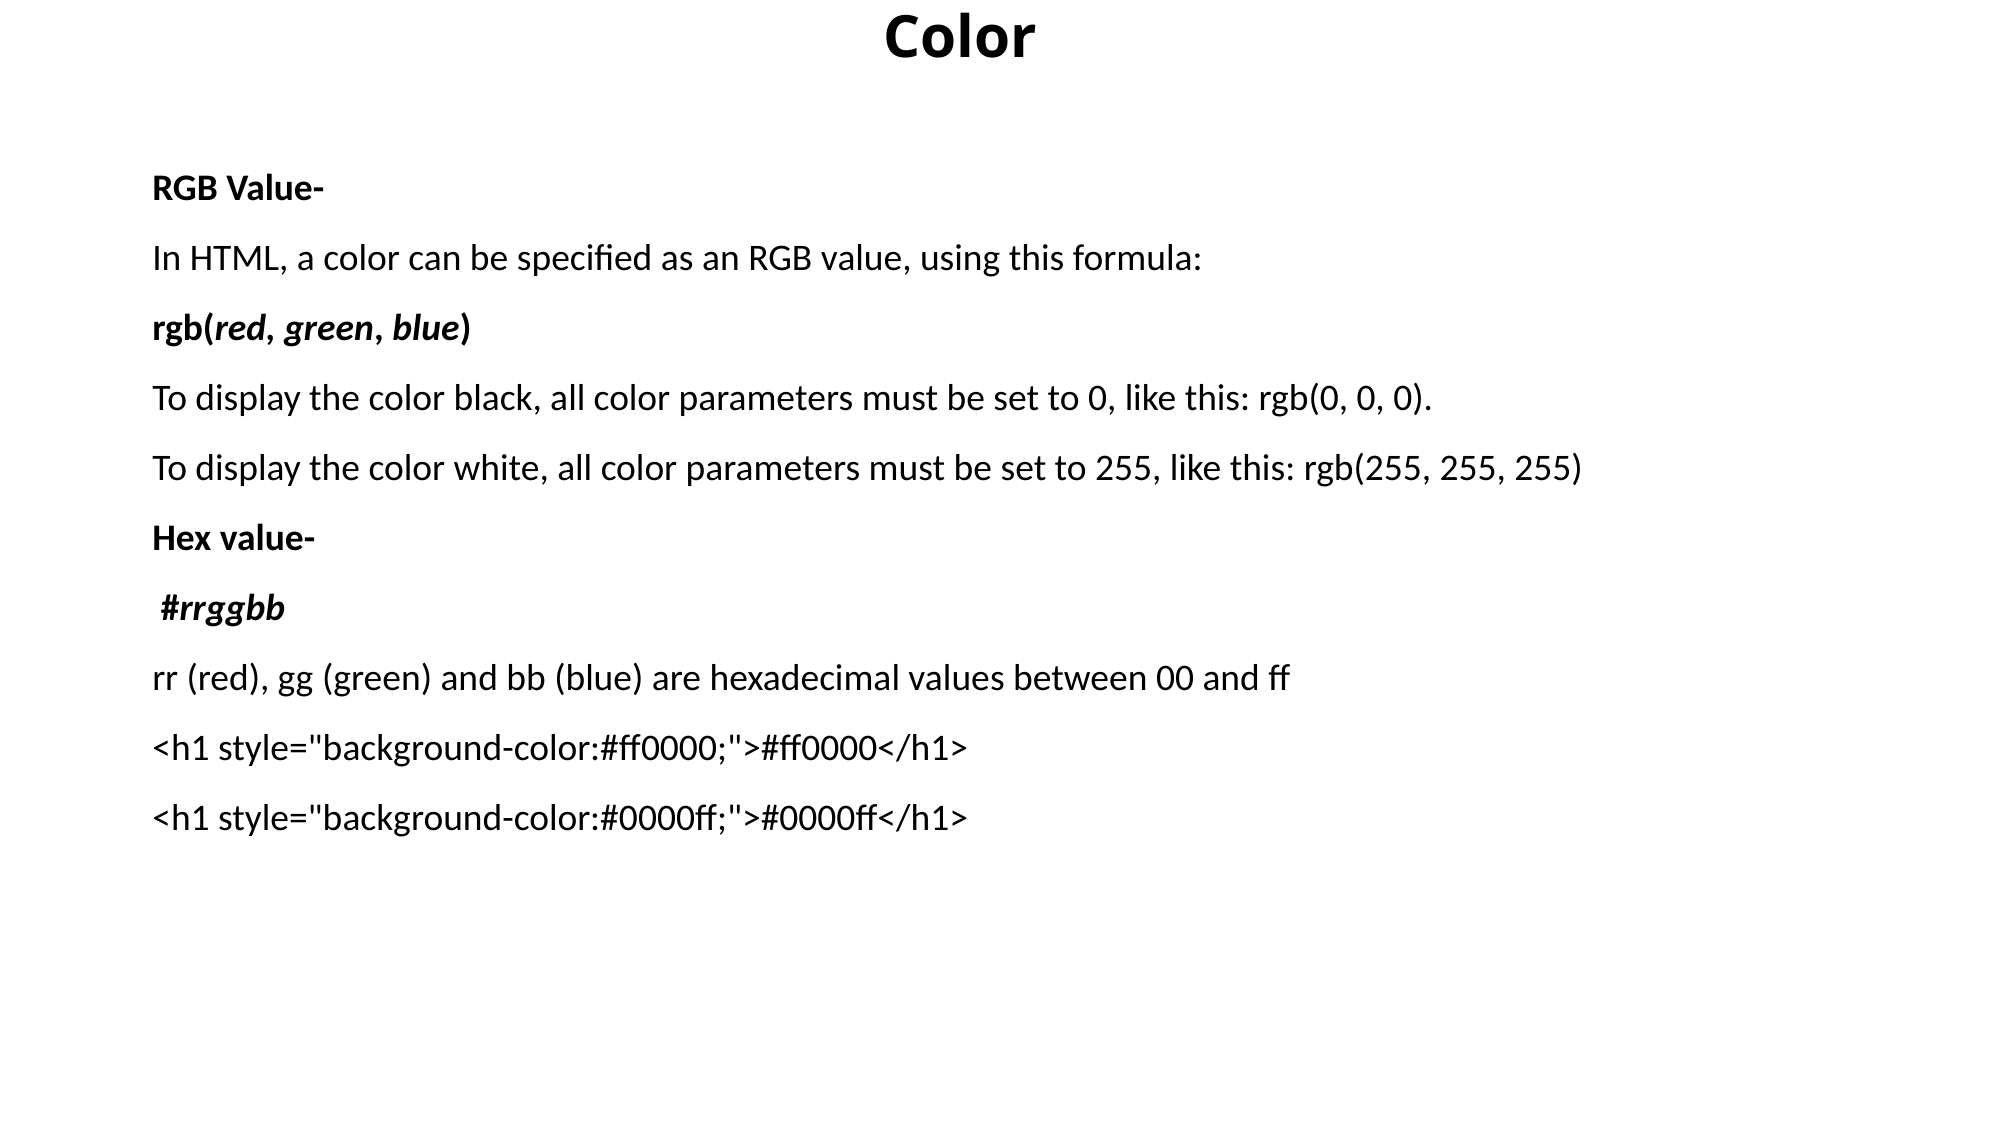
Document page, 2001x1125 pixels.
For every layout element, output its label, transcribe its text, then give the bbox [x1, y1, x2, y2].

list RGB Value- In HTML, a color can be specified as an RGB value, using this formula: rgb(red, green, blue) To display the color black, all color parameters must be set to 0, like this: rgb(0, 0, 0). To display the color white, all color parameters must be set to 255, like this: rgb(255, 255, 255) Hex value- #rrggbb rr (red), gg (green) and bb (blue) are hexadecimal values between 00 and ff <h1 style="background-color:#ff0000;">#ff0000</h1> <h1 style="background-color:#0000ff;">#0000ff</h1> [137, 160, 1863, 1125]
title Color [259, 0, 1985, 84]
